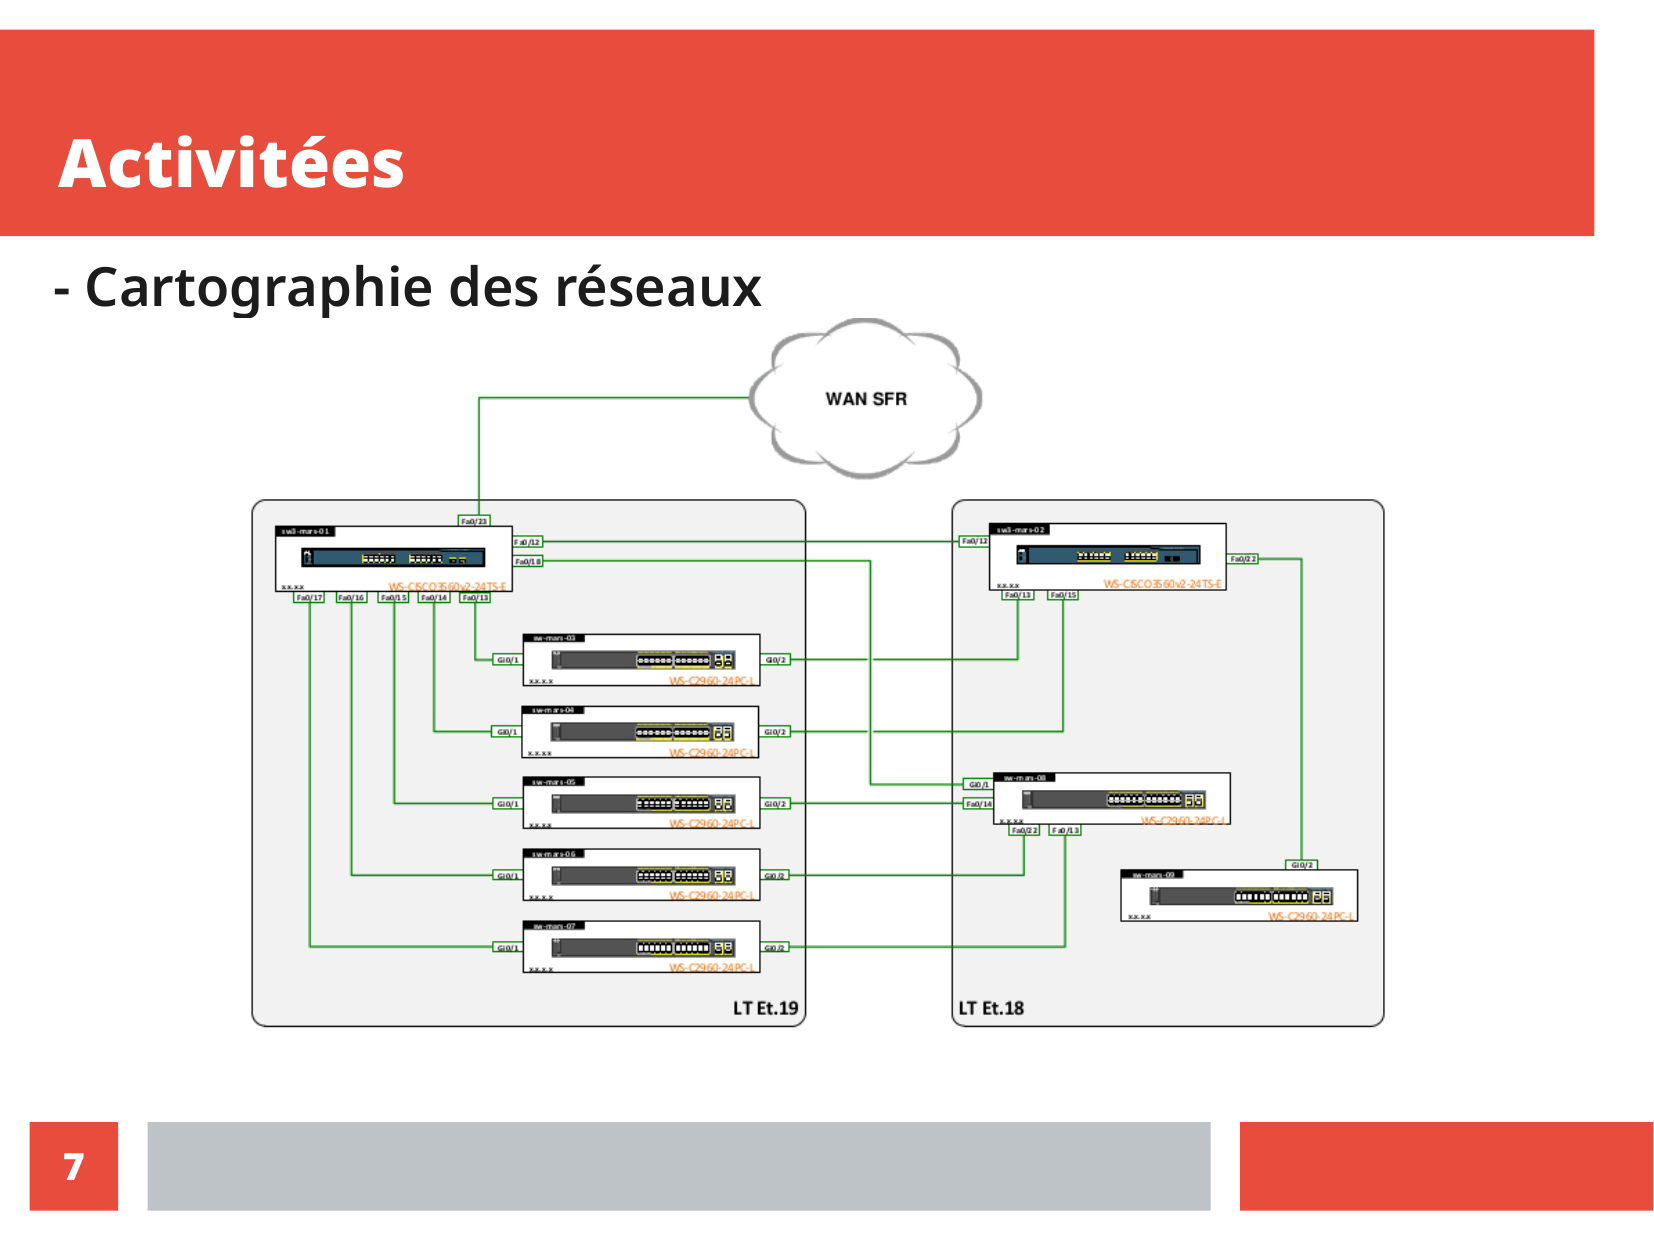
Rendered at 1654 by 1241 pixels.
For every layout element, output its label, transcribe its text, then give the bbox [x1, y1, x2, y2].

picture [224, 318, 1418, 1040]
title Activitées [59, 59, 1595, 207]
list - Cartographie des réseaux [53, 248, 1560, 1241]
